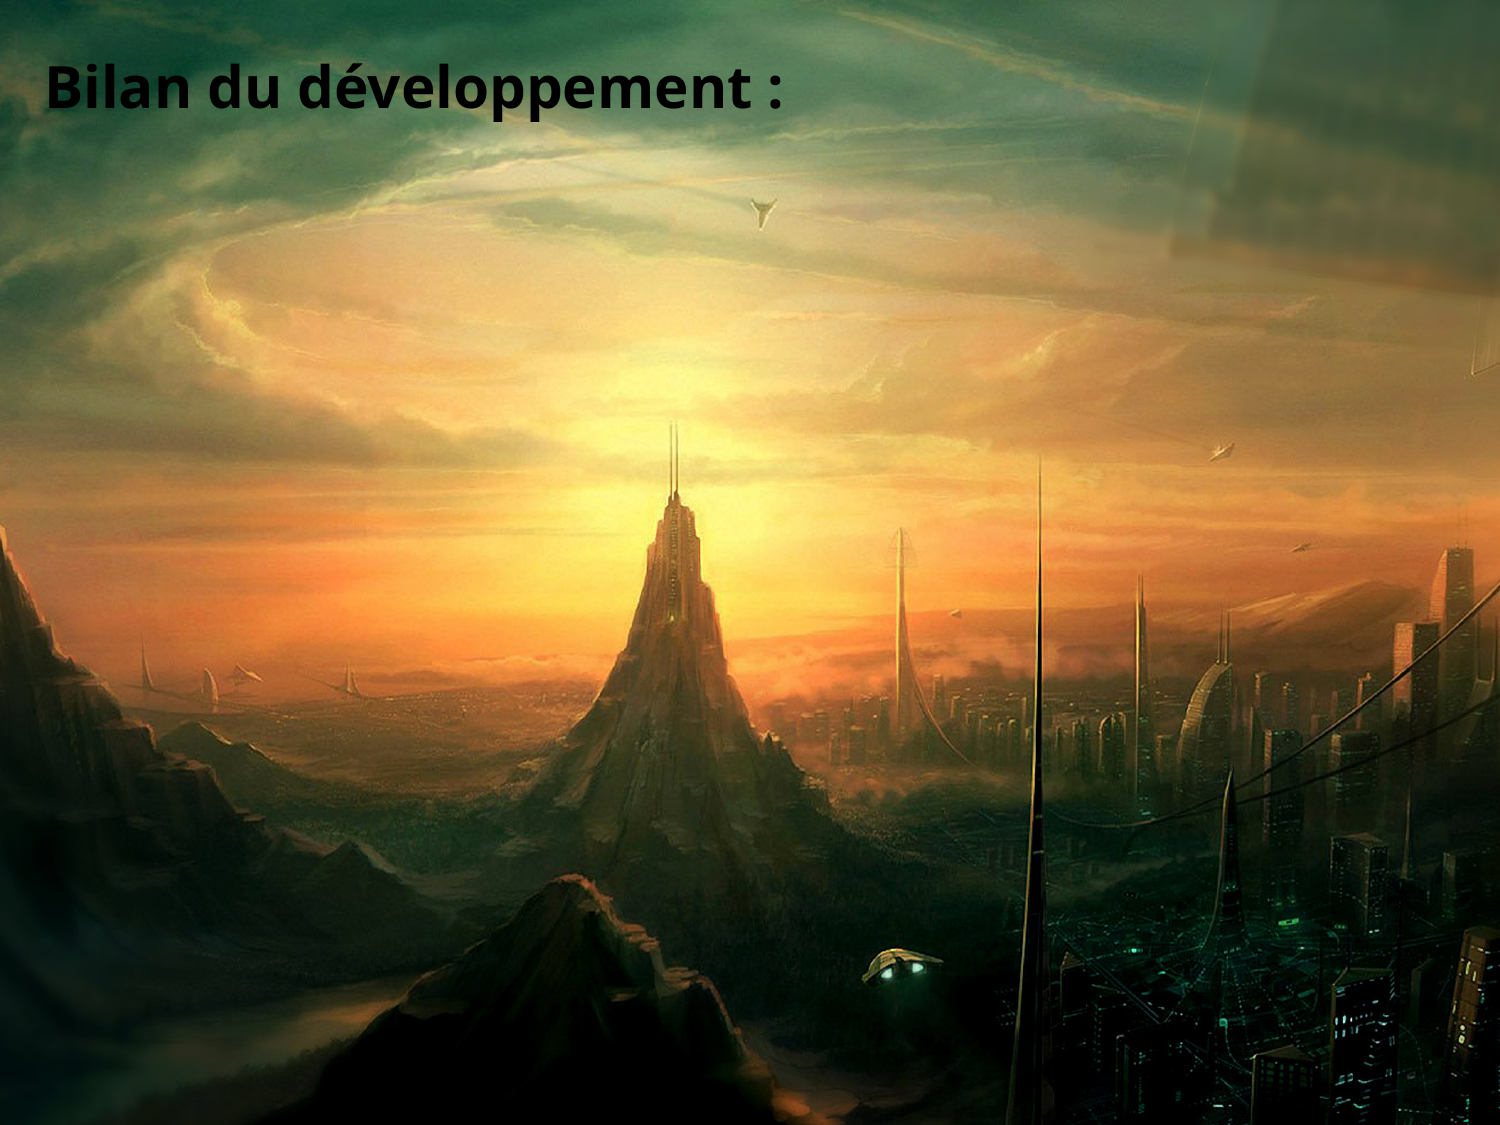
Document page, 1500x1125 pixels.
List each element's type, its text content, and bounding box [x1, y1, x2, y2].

picture [0, 0, 1500, 1125]
text_box Bilan du développement : [29, 42, 1447, 128]
